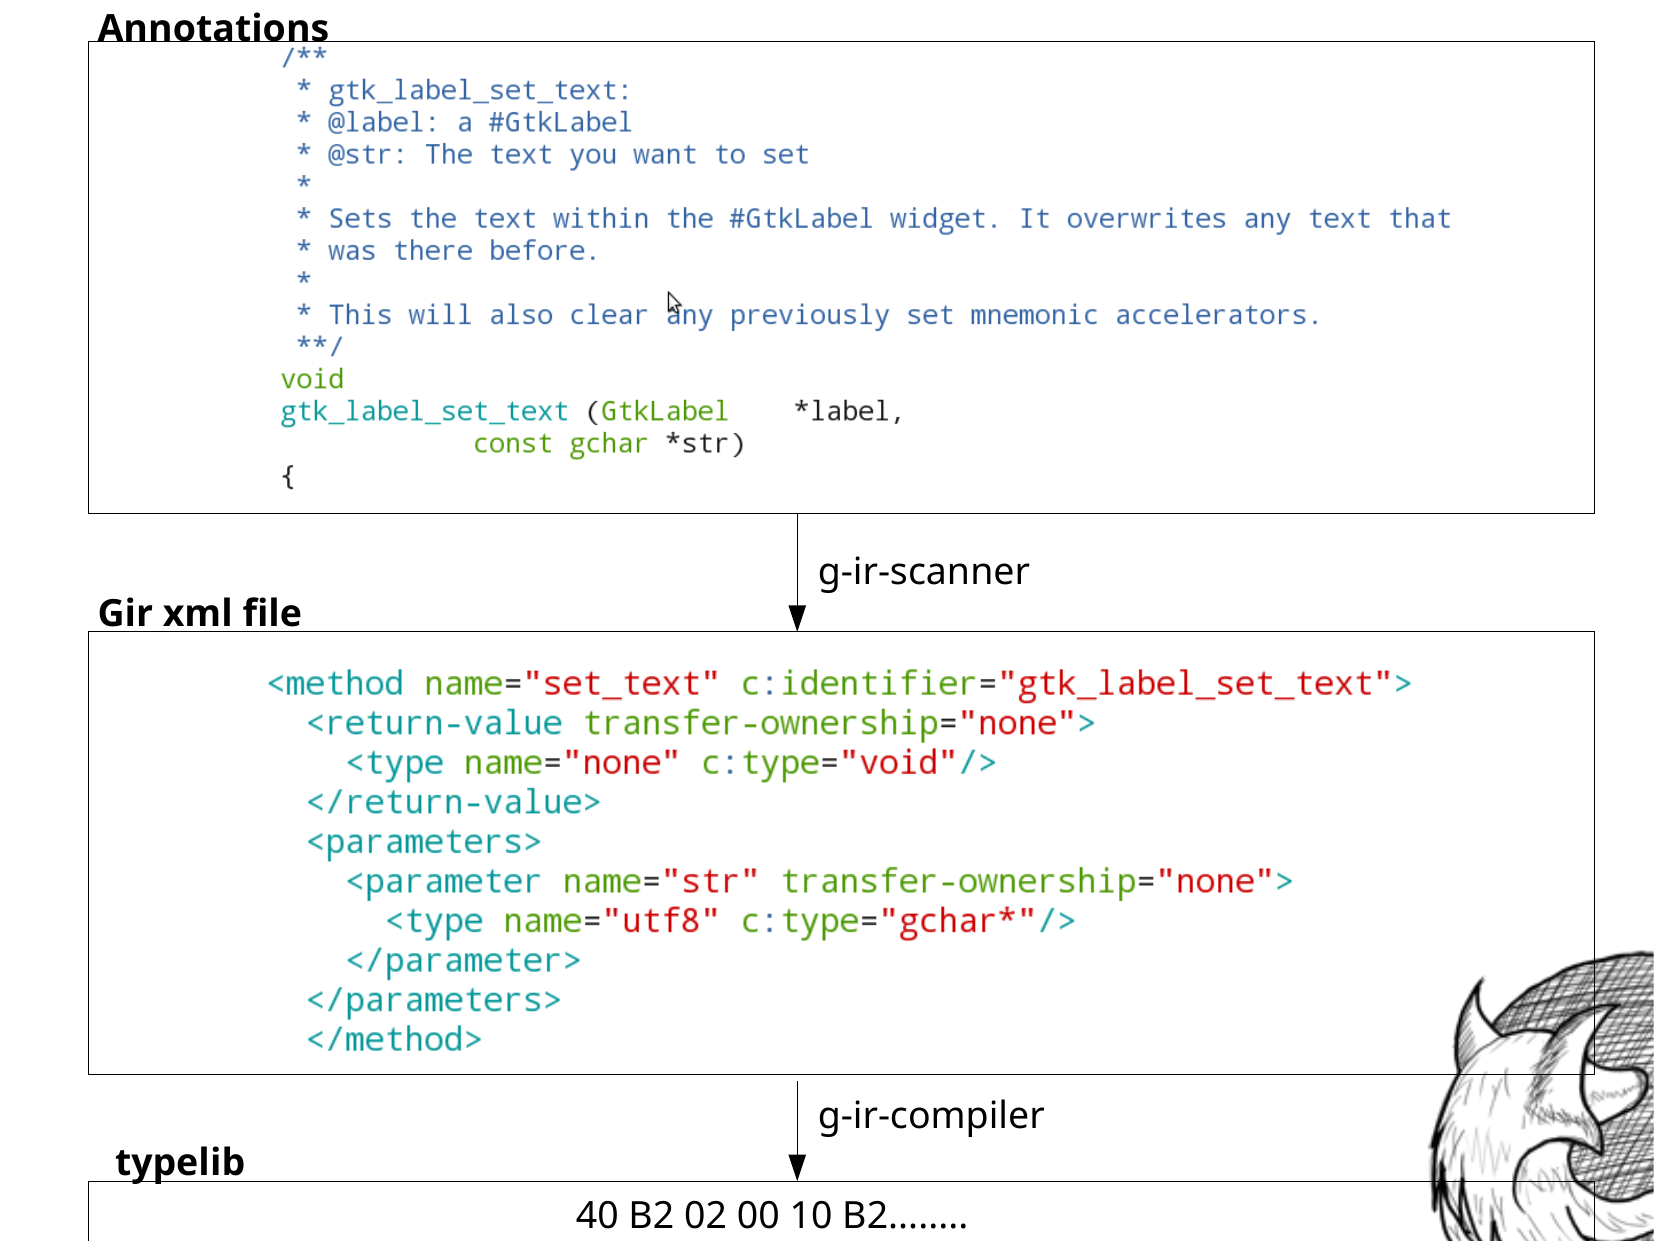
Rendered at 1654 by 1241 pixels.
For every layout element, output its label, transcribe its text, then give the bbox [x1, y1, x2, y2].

picture [1386, 1182, 1594, 1241]
text_box g-ir-scanner [803, 537, 1028, 598]
picture [277, 42, 1459, 495]
text_box g-ir-compiler [803, 1080, 1045, 1141]
text_box typelib [100, 1127, 250, 1189]
text_box Gir xml file [82, 578, 309, 639]
picture [259, 661, 1594, 1074]
text_box 40 B2 02 00 10 B2........ [561, 1182, 981, 1241]
picture [1386, 915, 1654, 1241]
text_box Annotations [82, 0, 325, 55]
